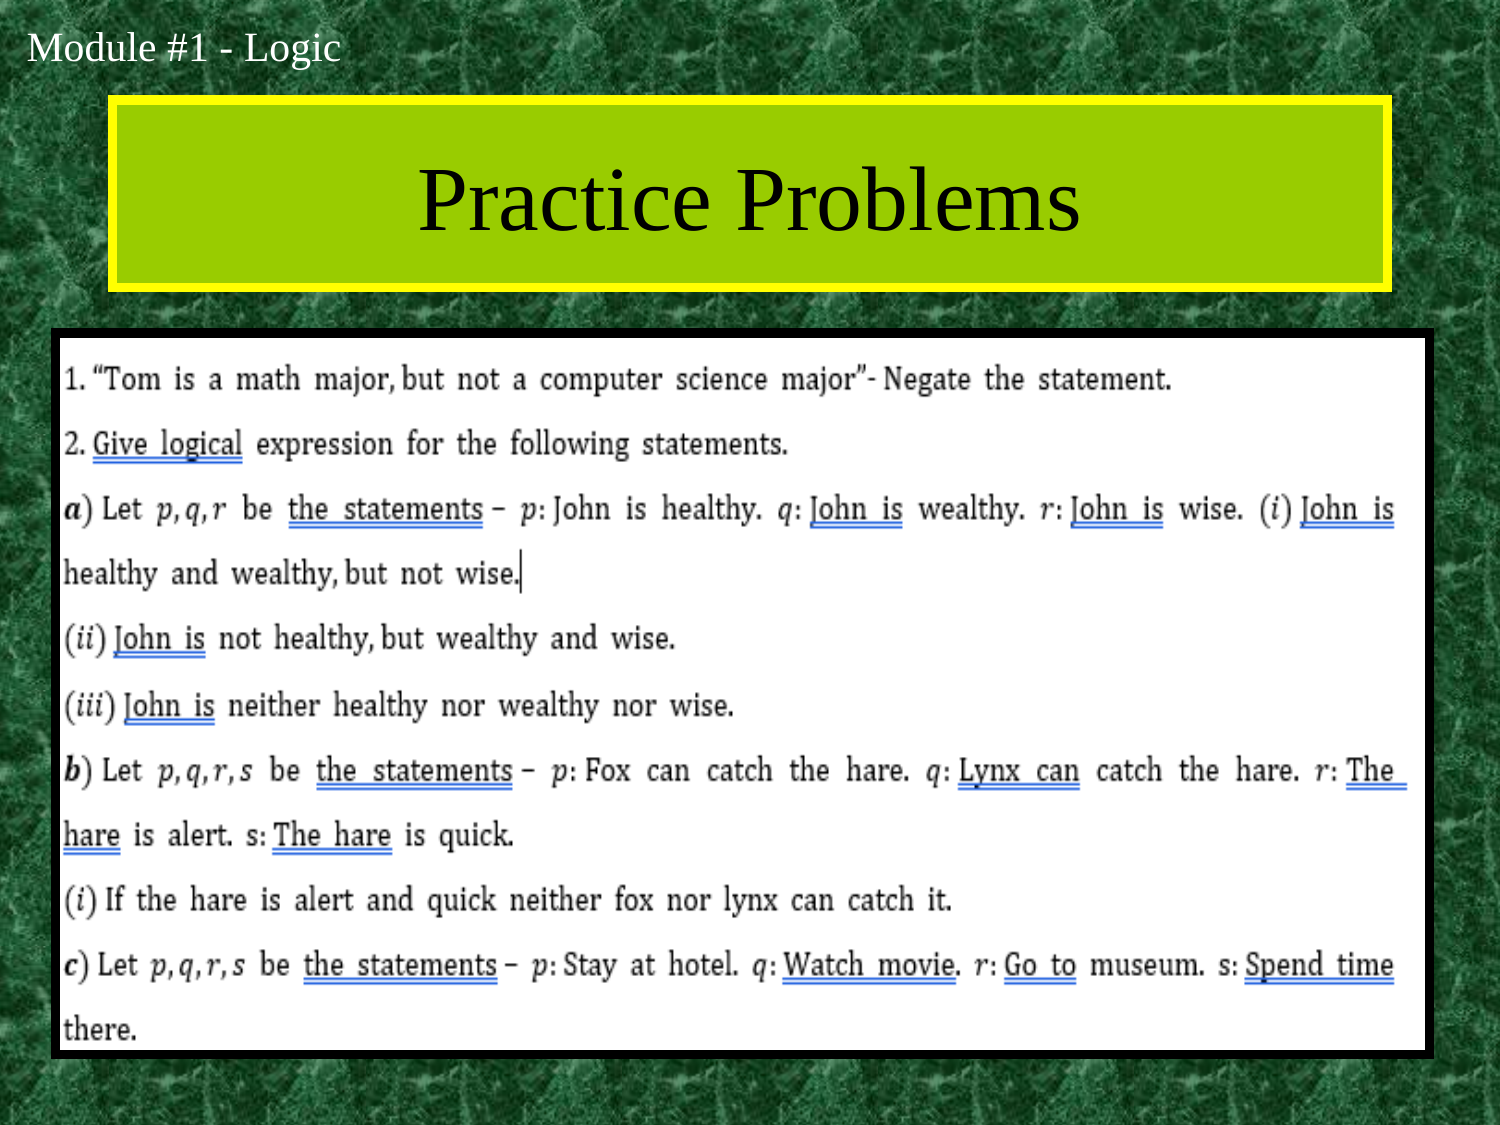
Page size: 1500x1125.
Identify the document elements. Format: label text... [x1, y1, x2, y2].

title Practice Problems [112, 99, 1388, 288]
picture [0, 0, 1500, 1125]
